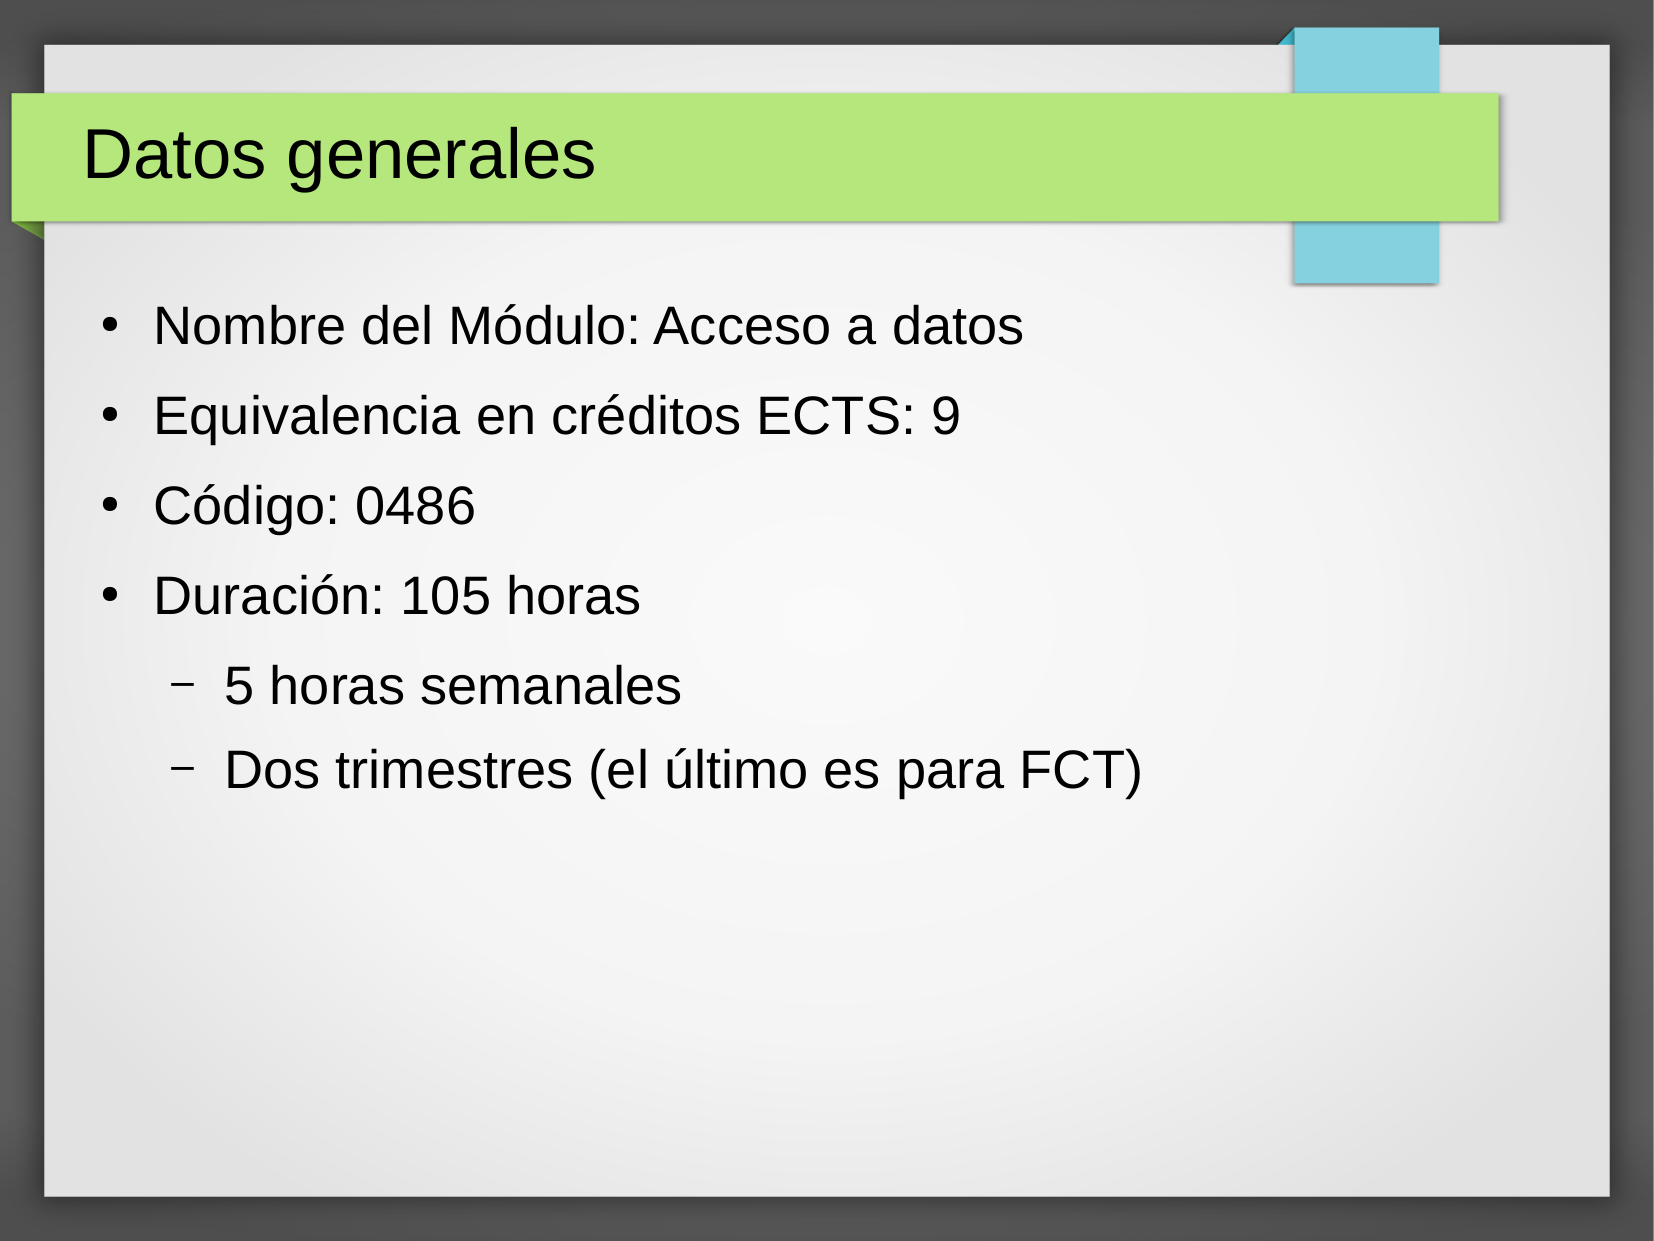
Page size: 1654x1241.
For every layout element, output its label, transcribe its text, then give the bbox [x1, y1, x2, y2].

title Datos generales [82, 94, 1264, 213]
list Nombre del Módulo: Acceso a datos Equivalencia en créditos ECTS: 9 Código: 0486 Duración: 105 horas 5 horas semanales Dos trimestres (el último es para FCT) [82, 295, 1571, 1015]
picture [0, 0, 1654, 1241]
